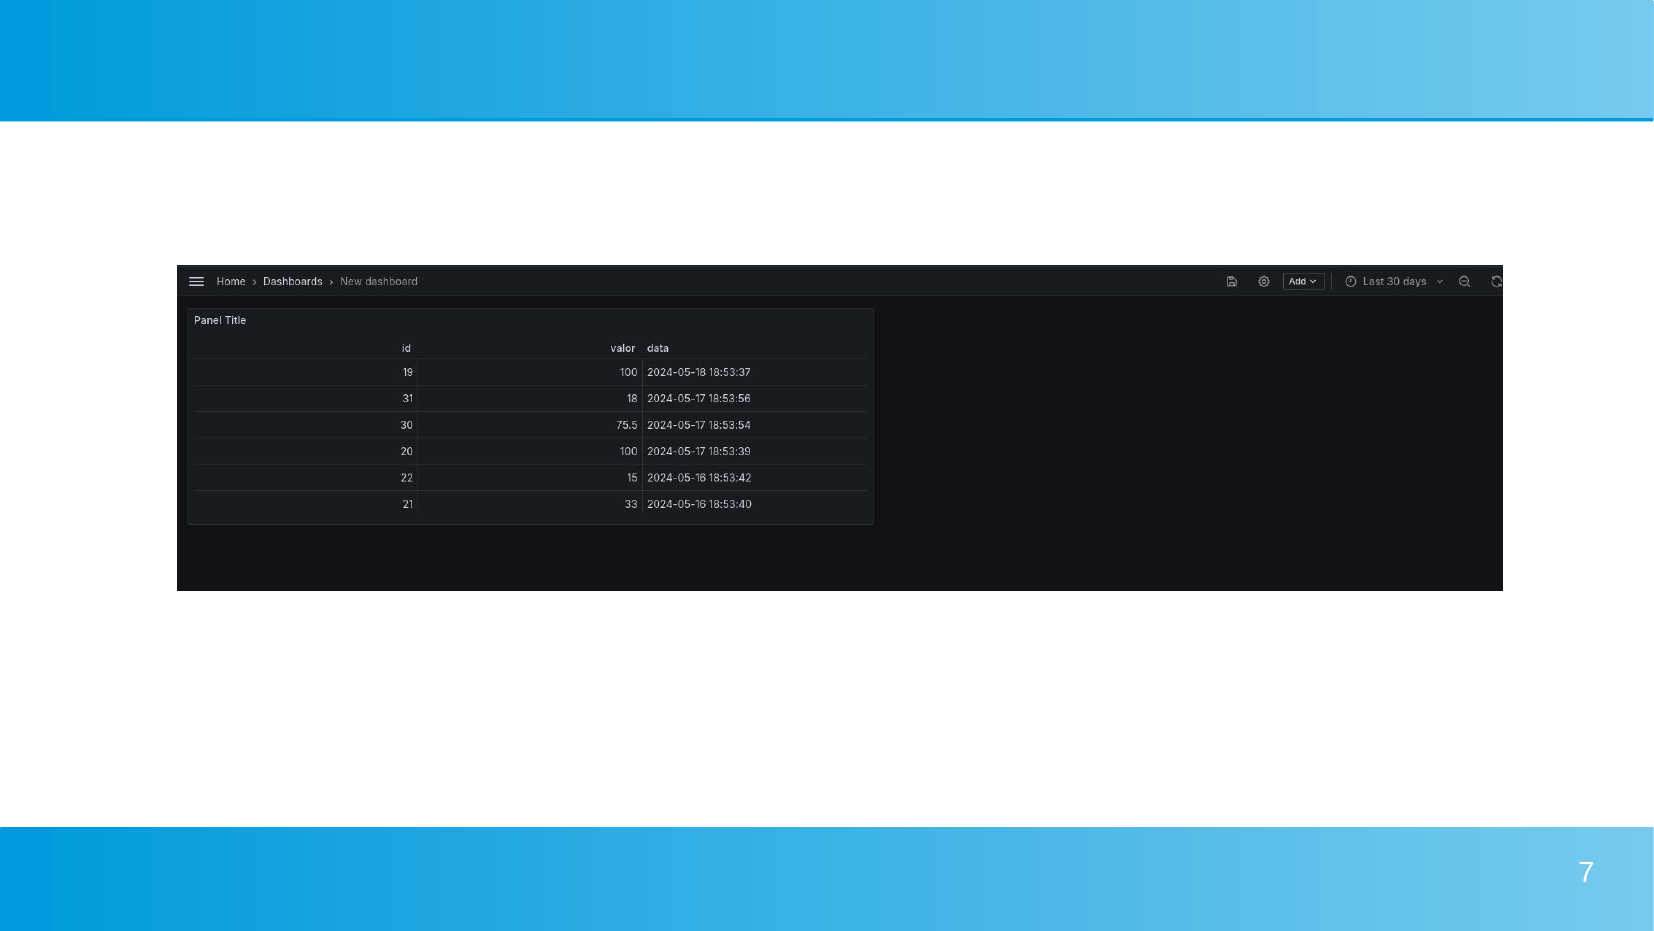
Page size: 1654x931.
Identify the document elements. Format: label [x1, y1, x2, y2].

picture [177, 265, 1503, 591]
